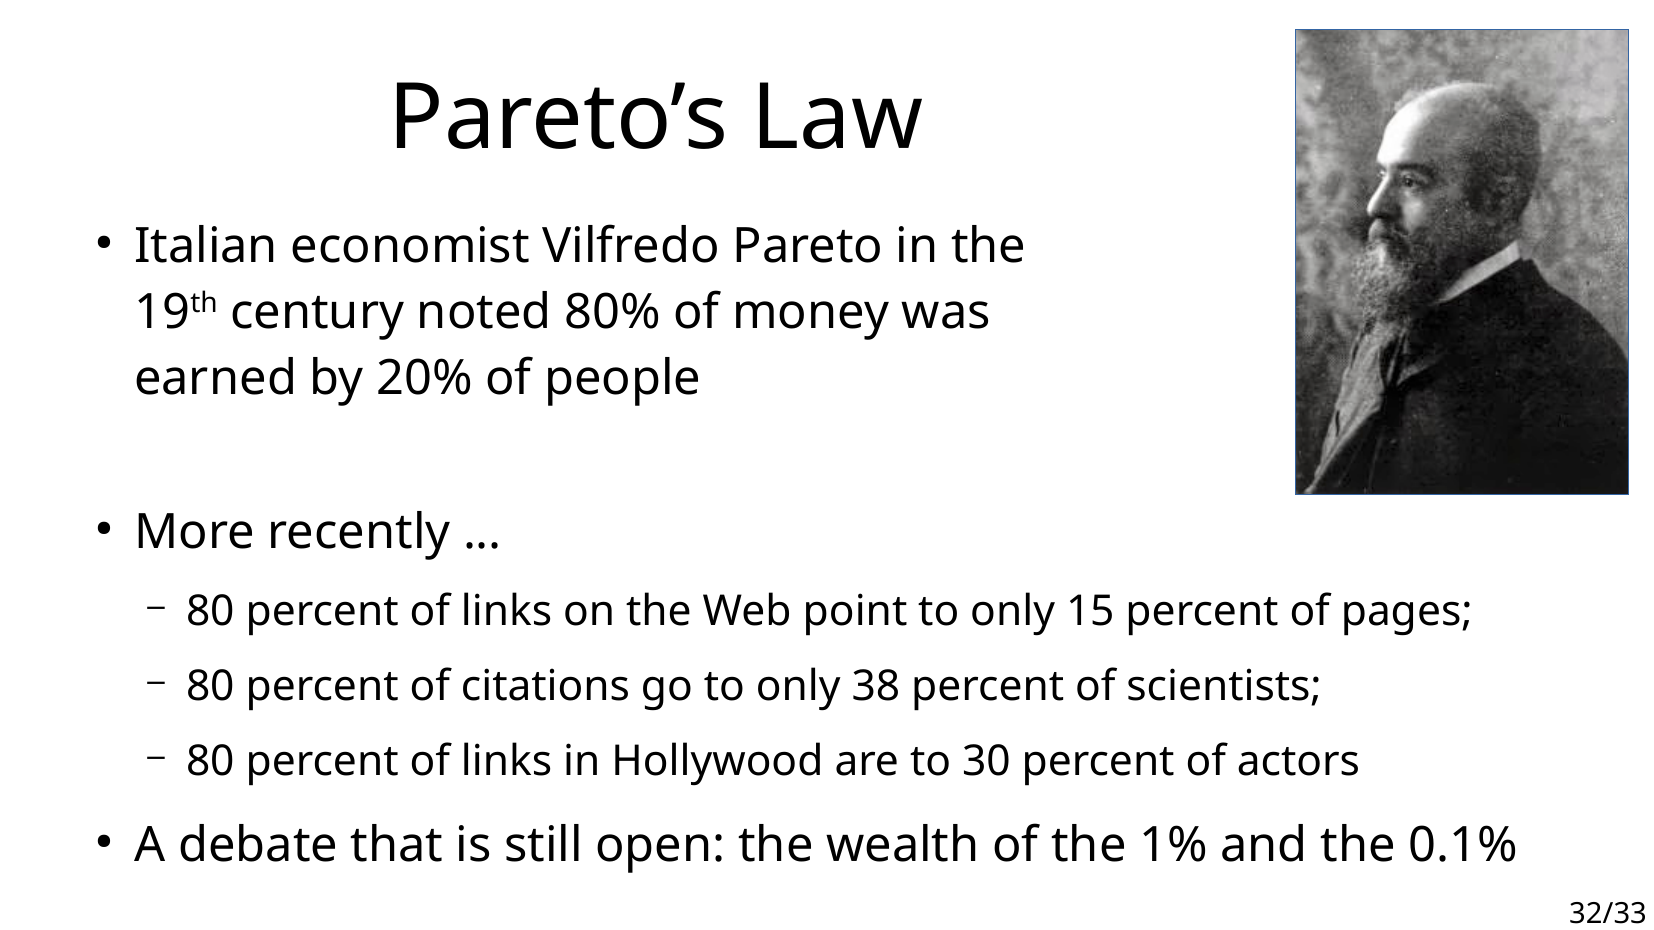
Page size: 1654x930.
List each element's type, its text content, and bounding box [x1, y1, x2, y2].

list Italian economist Vilfredo Pareto in the 19th century noted 80% of money was earned by 20% of people More recently ... 80 percent of links on the Web point to only 15 percent of pages; 80 percent of citations go to only 38 percent of scientists; 80 percent of links in Hollywood are to 30 percent of actors A debate that is still open: the wealth of the 1% and the 0.1% [82, 209, 1571, 886]
title Pareto’s Law [82, 1, 1231, 209]
picture [1295, 29, 1629, 495]
